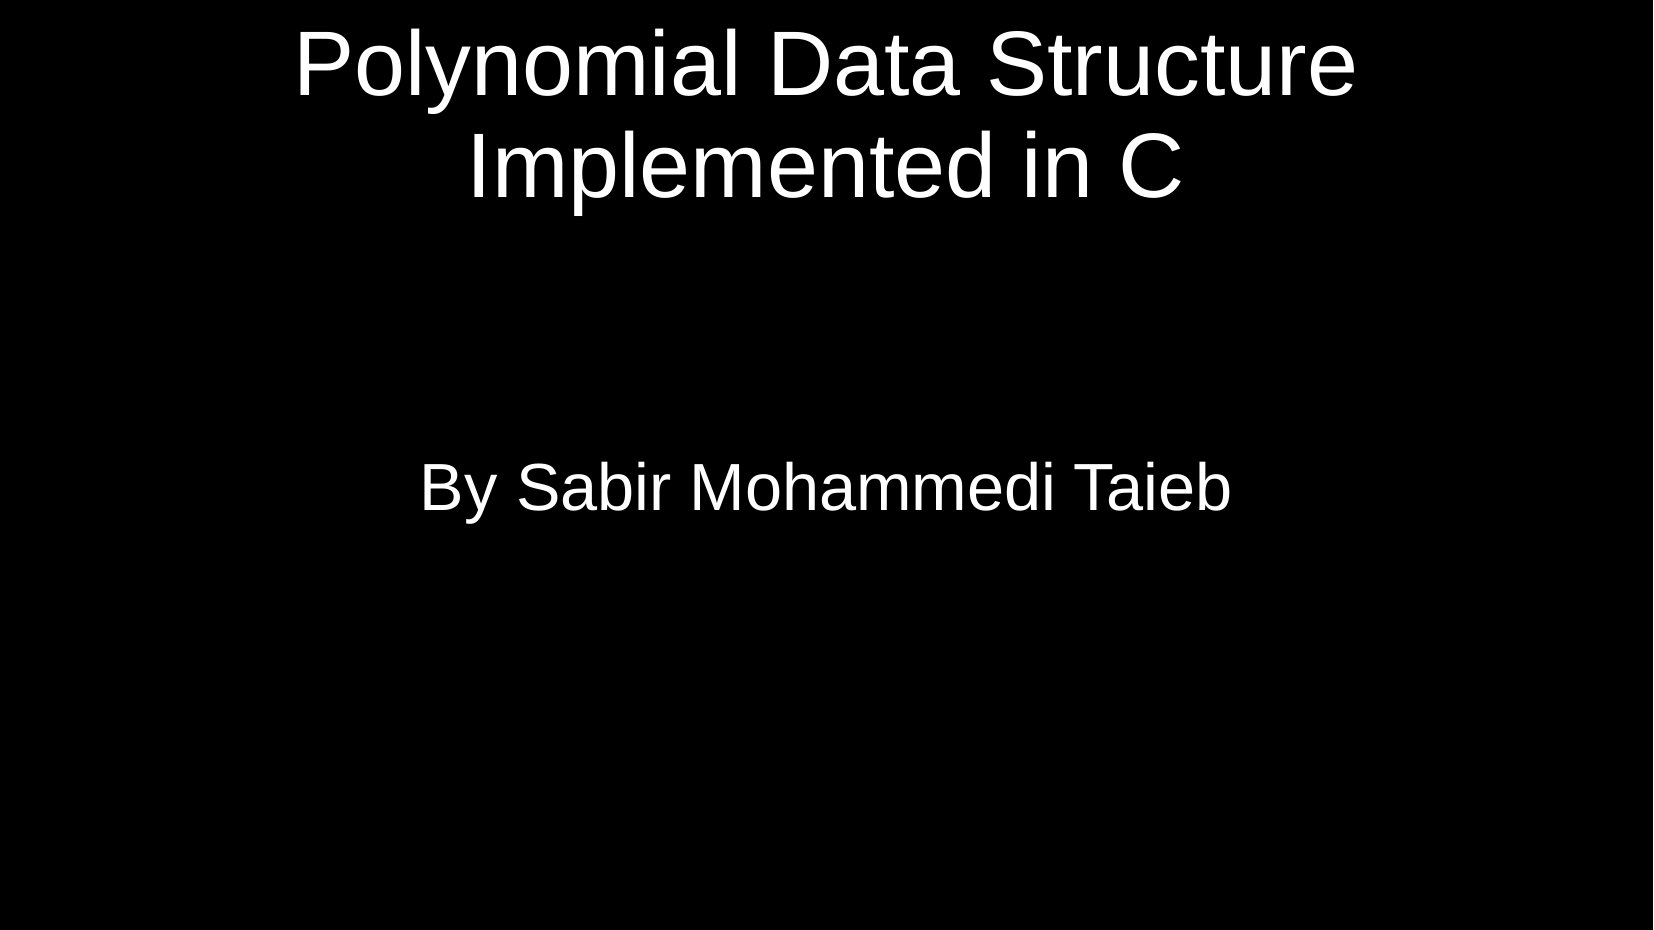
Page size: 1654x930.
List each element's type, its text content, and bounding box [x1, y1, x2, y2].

title Polynomial Data Structure Implemented in C [82, 12, 1571, 217]
subtitle By Sabir Mohammedi Taieb [82, 217, 1571, 757]
